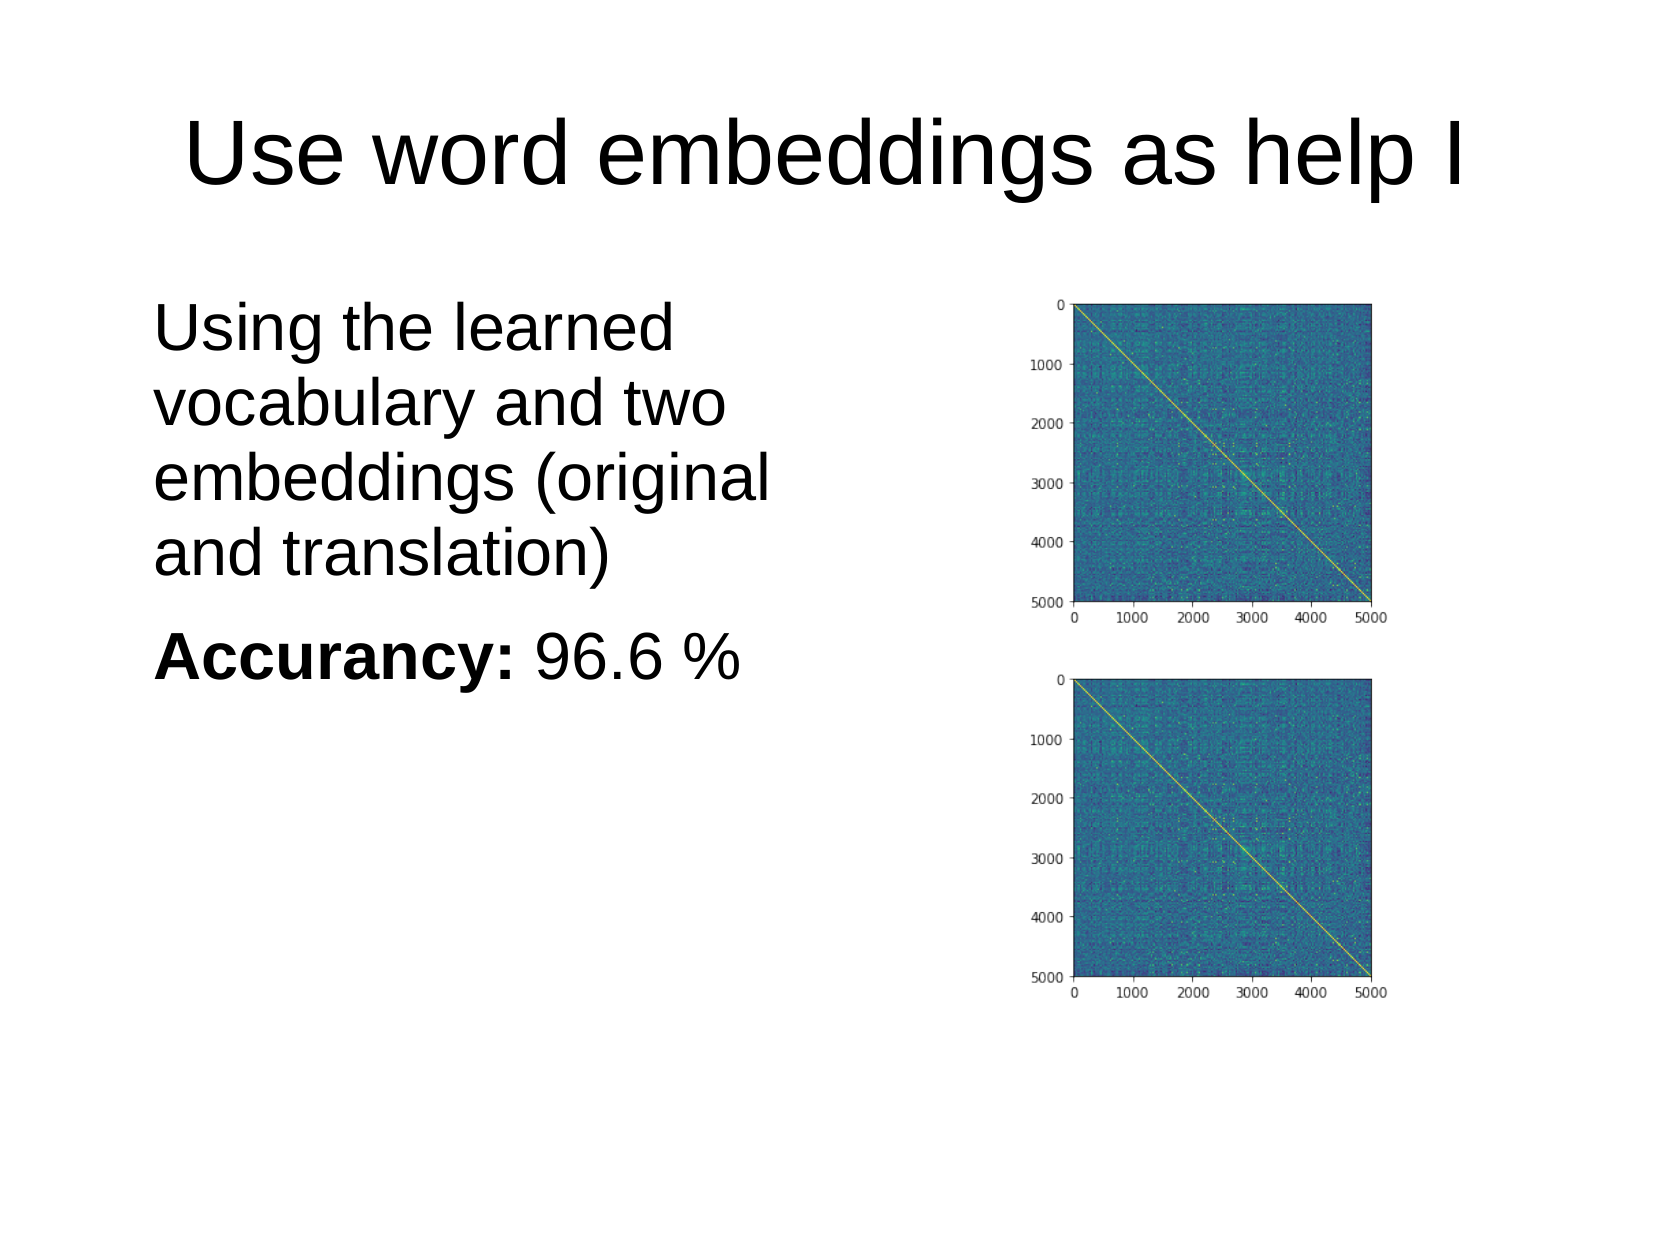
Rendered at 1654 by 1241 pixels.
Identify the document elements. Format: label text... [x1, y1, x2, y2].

picture [1020, 665, 1397, 1009]
list Using the learned vocabulary and two embeddings (original and translation) Accurancy: 96.6 % [82, 290, 809, 1010]
picture [1020, 290, 1397, 634]
title Use word embeddings as help I [82, 49, 1571, 257]
